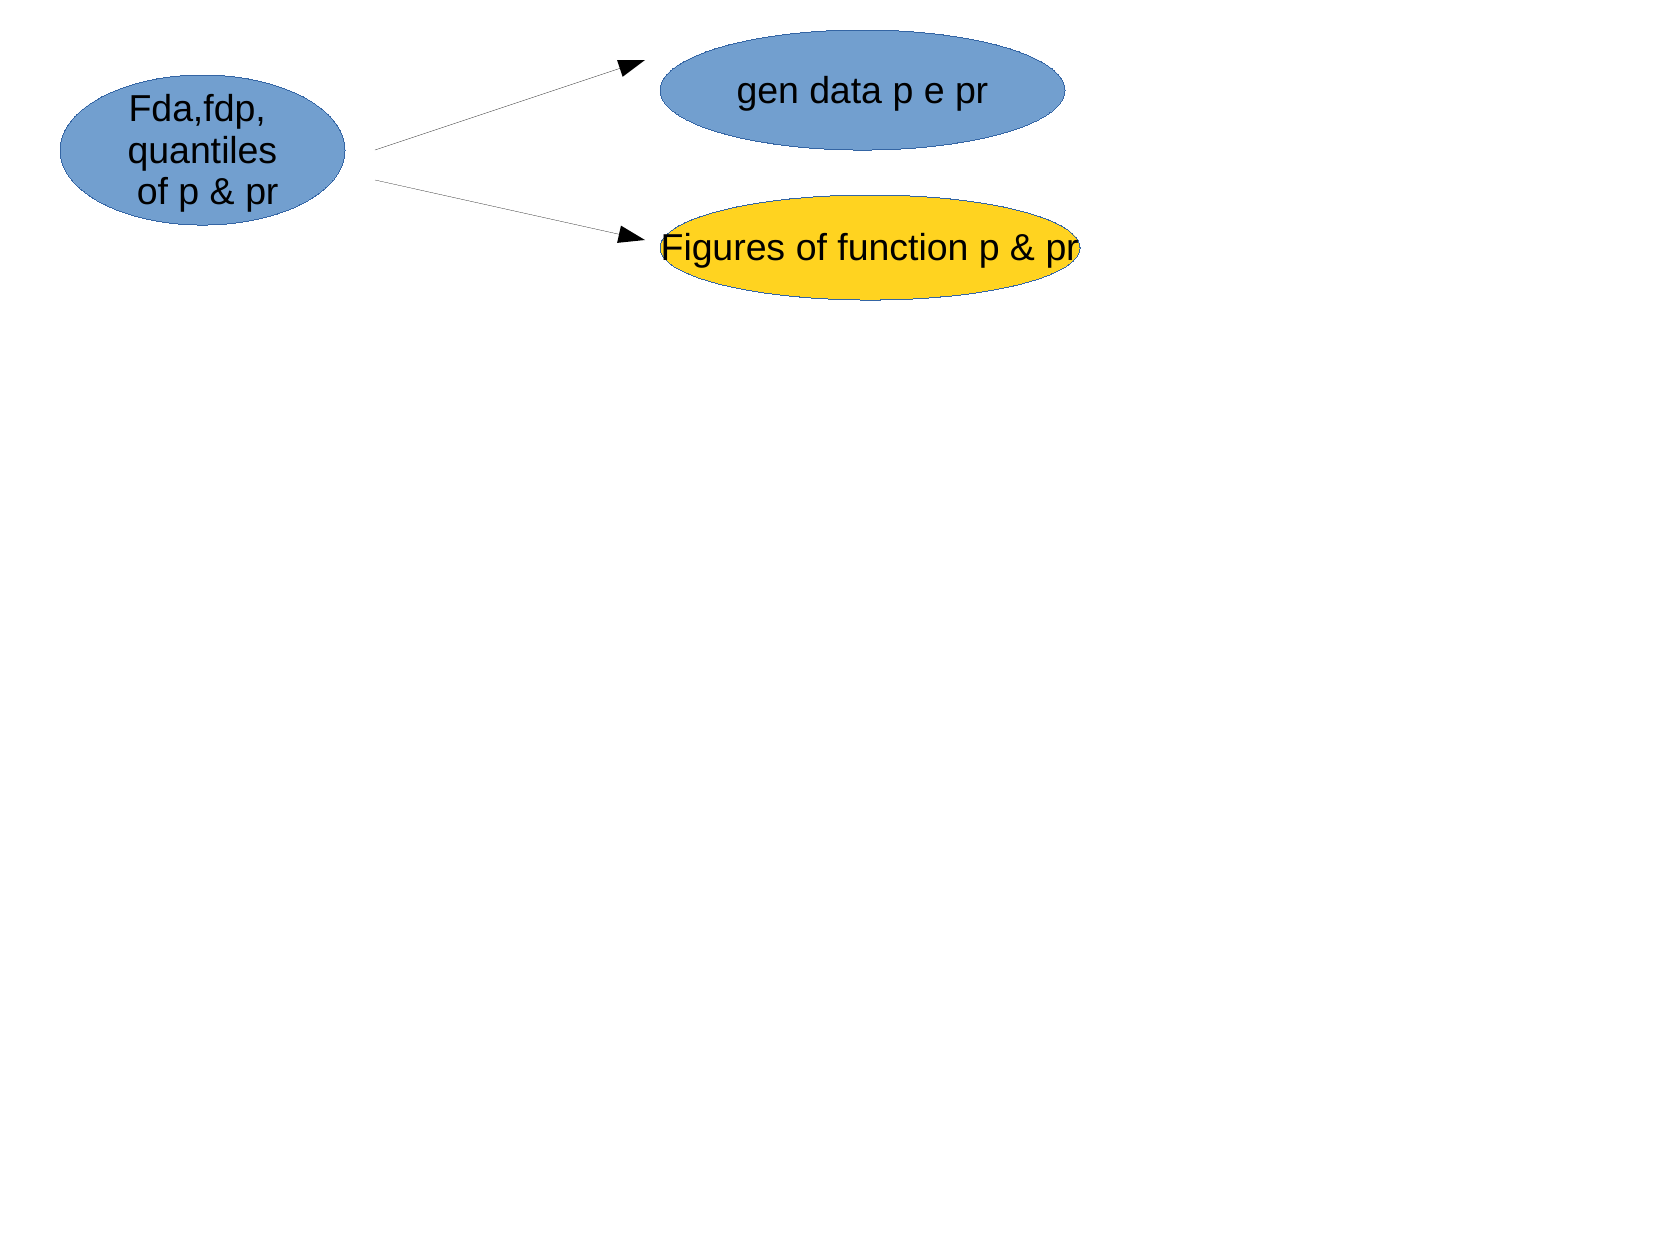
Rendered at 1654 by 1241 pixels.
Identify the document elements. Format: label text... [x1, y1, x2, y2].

text_box Figures of function p & pr [666, 195, 1081, 301]
text_box gen data p e pr [660, 30, 1066, 151]
text_box Fda,fdp, quantiles of p & pr [60, 75, 346, 226]
